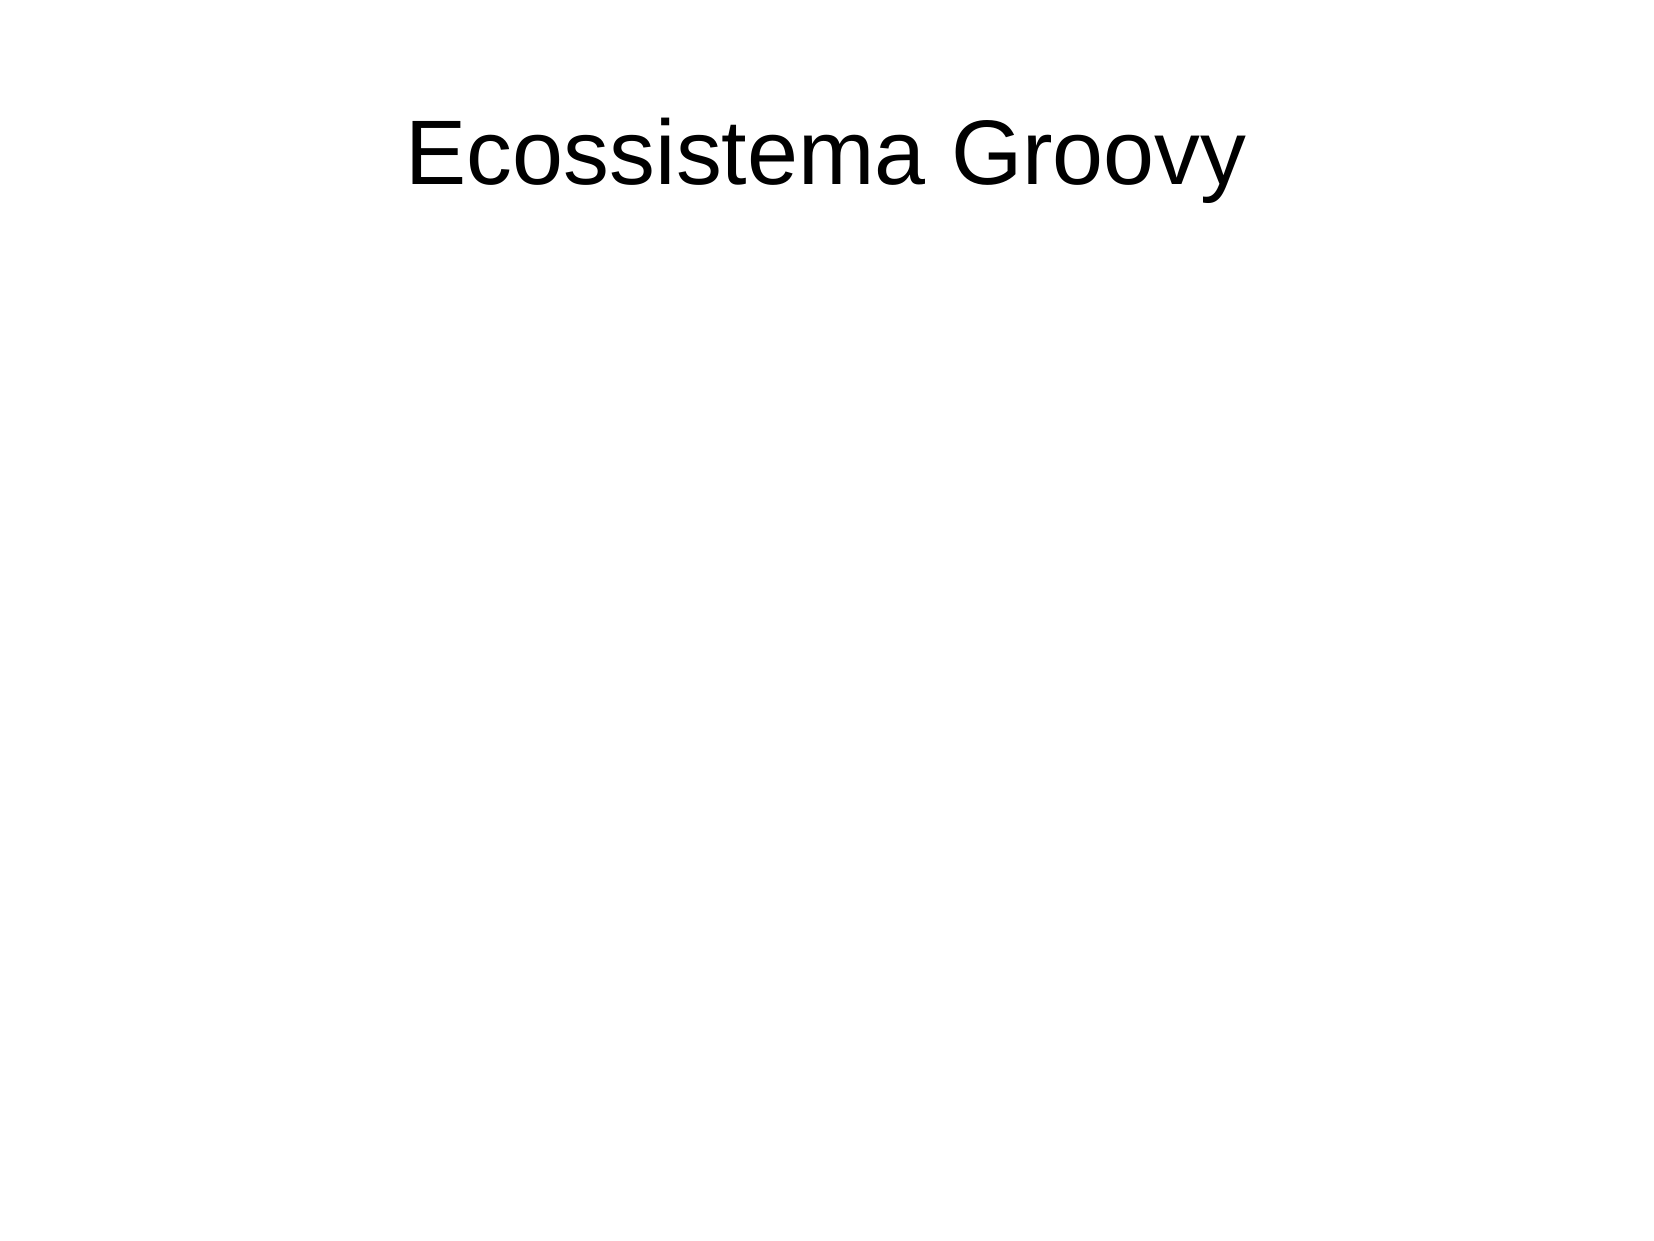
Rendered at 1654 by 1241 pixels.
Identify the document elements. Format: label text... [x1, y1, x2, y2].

title Ecossistema Groovy [82, 49, 1571, 257]
